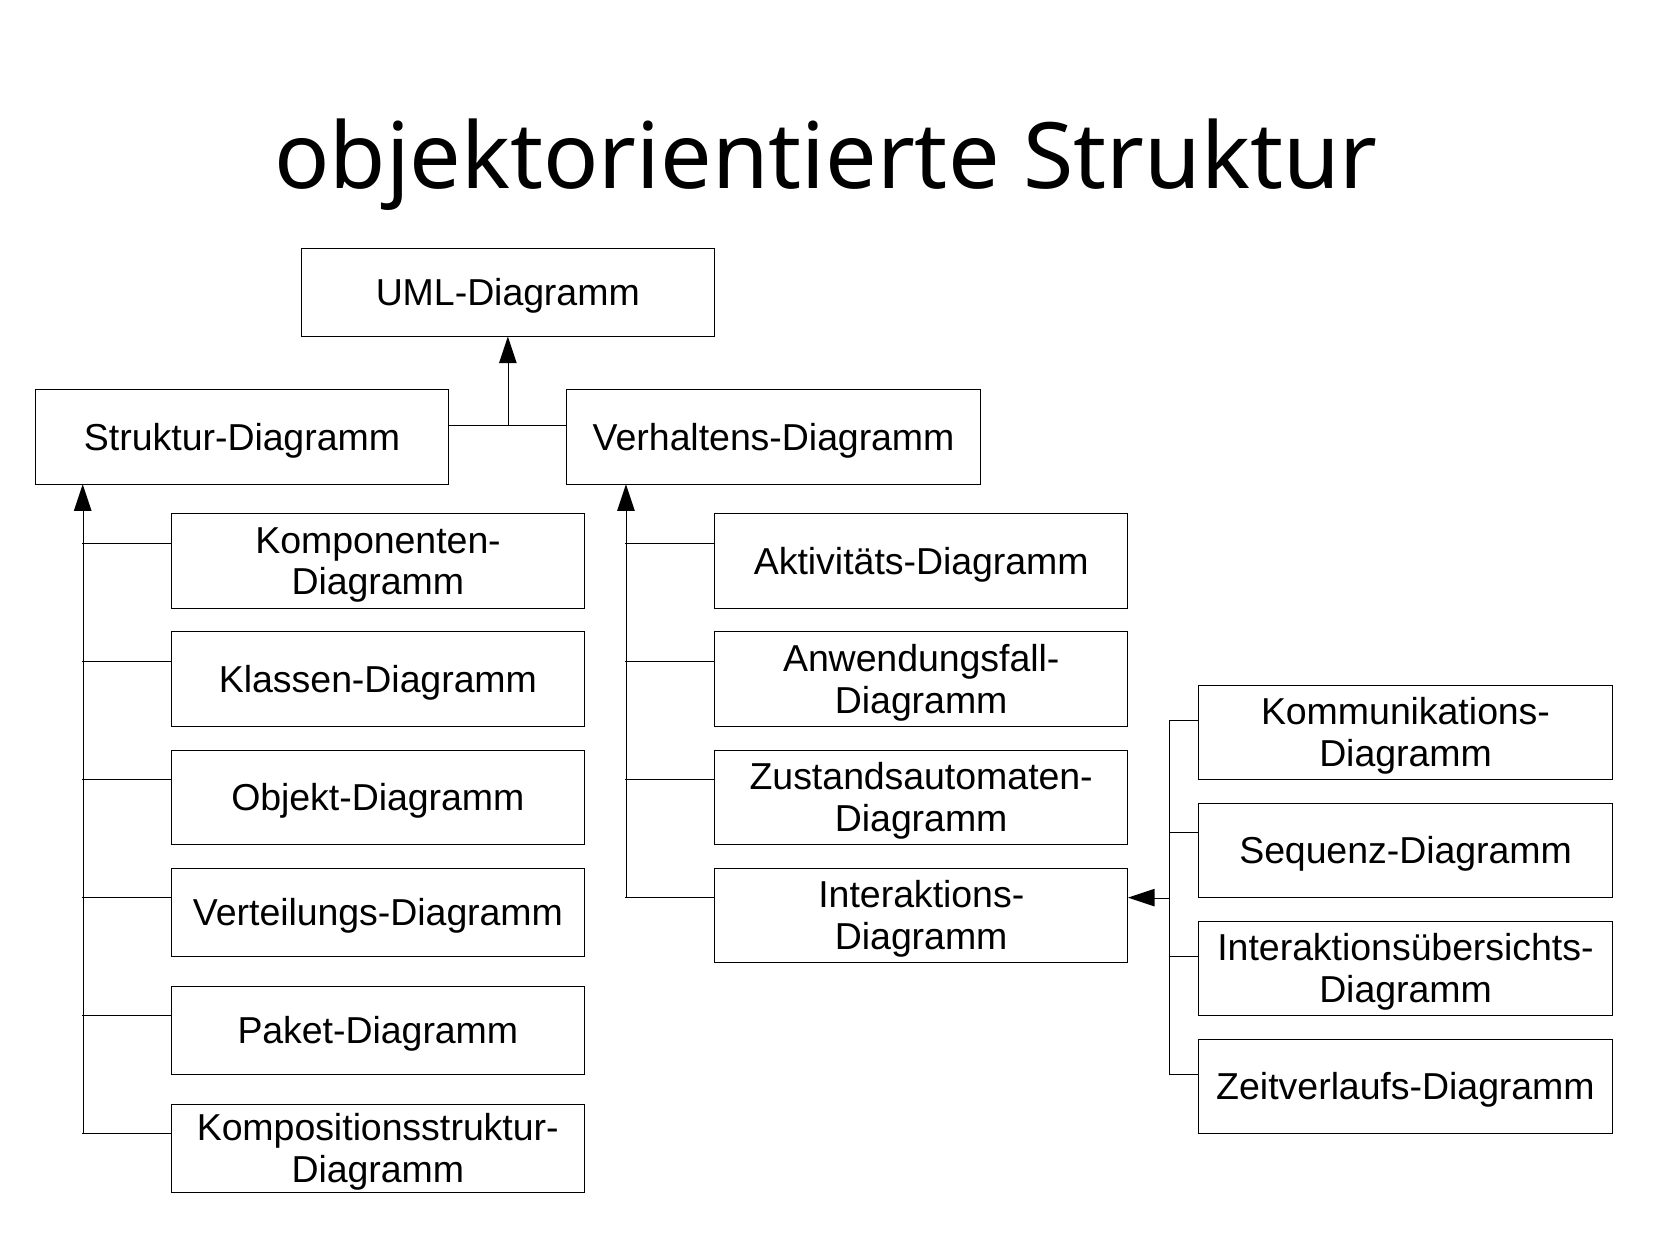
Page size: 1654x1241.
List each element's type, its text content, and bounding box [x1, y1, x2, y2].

text_box Kommunikations- Diagramm [1198, 685, 1613, 780]
text_box Verteilungs-Diagramm [171, 868, 585, 957]
text_box Kompositionsstruktur- Diagramm [171, 1104, 585, 1193]
text_box Komponenten- Diagramm [171, 513, 585, 609]
text_box Interaktions- Diagramm [714, 868, 1128, 963]
text_box Paket-Diagramm [171, 986, 585, 1075]
text_box Klassen-Diagramm [171, 631, 585, 727]
text_box Anwendungsfall- Diagramm [714, 631, 1128, 727]
text_box Zeitverlaufs-Diagramm [1198, 1039, 1613, 1134]
text_box Objekt-Diagramm [171, 750, 585, 845]
title objektorientierte Struktur [82, 49, 1571, 257]
text_box Interaktionsübersichts- Diagramm [1198, 921, 1613, 1016]
text_box UML-Diagramm [301, 248, 715, 337]
text_box Struktur-Diagramm [35, 389, 449, 485]
text_box Aktivitäts-Diagramm [714, 513, 1128, 609]
text_box Verhaltens-Diagramm [566, 389, 981, 485]
text_box Sequenz-Diagramm [1198, 803, 1613, 898]
text_box Zustandsautomaten- Diagramm [714, 750, 1128, 845]
